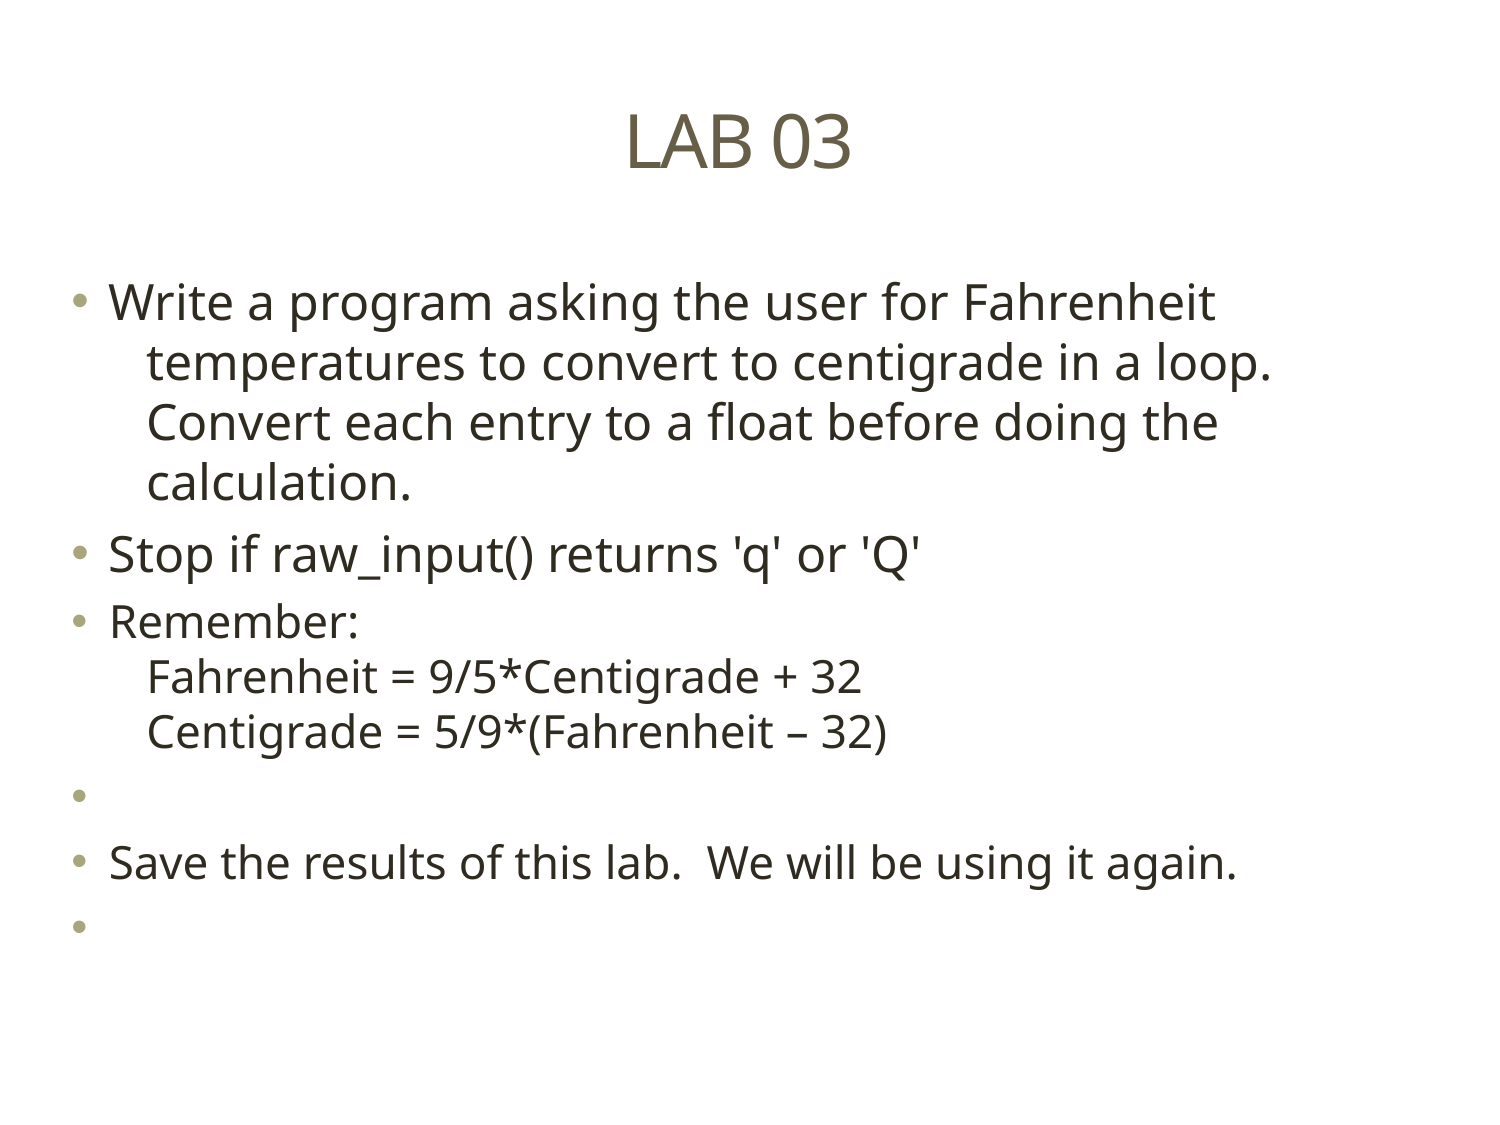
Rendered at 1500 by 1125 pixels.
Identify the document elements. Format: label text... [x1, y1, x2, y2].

list Write a program asking the user for Fahrenheit temperatures to convert to centigrade in a loop. Convert each entry to a float before doing the calculation. Stop if raw_input() returns 'q' or 'Q' Remember: Fahrenheit = 9/5*Centigrade + 32 Centigrade = 5/9*(Fahrenheit – 32) Save the results of this lab. We will be using it again. [18, 262, 1460, 1098]
title LAB 03 [18, 45, 1460, 233]
